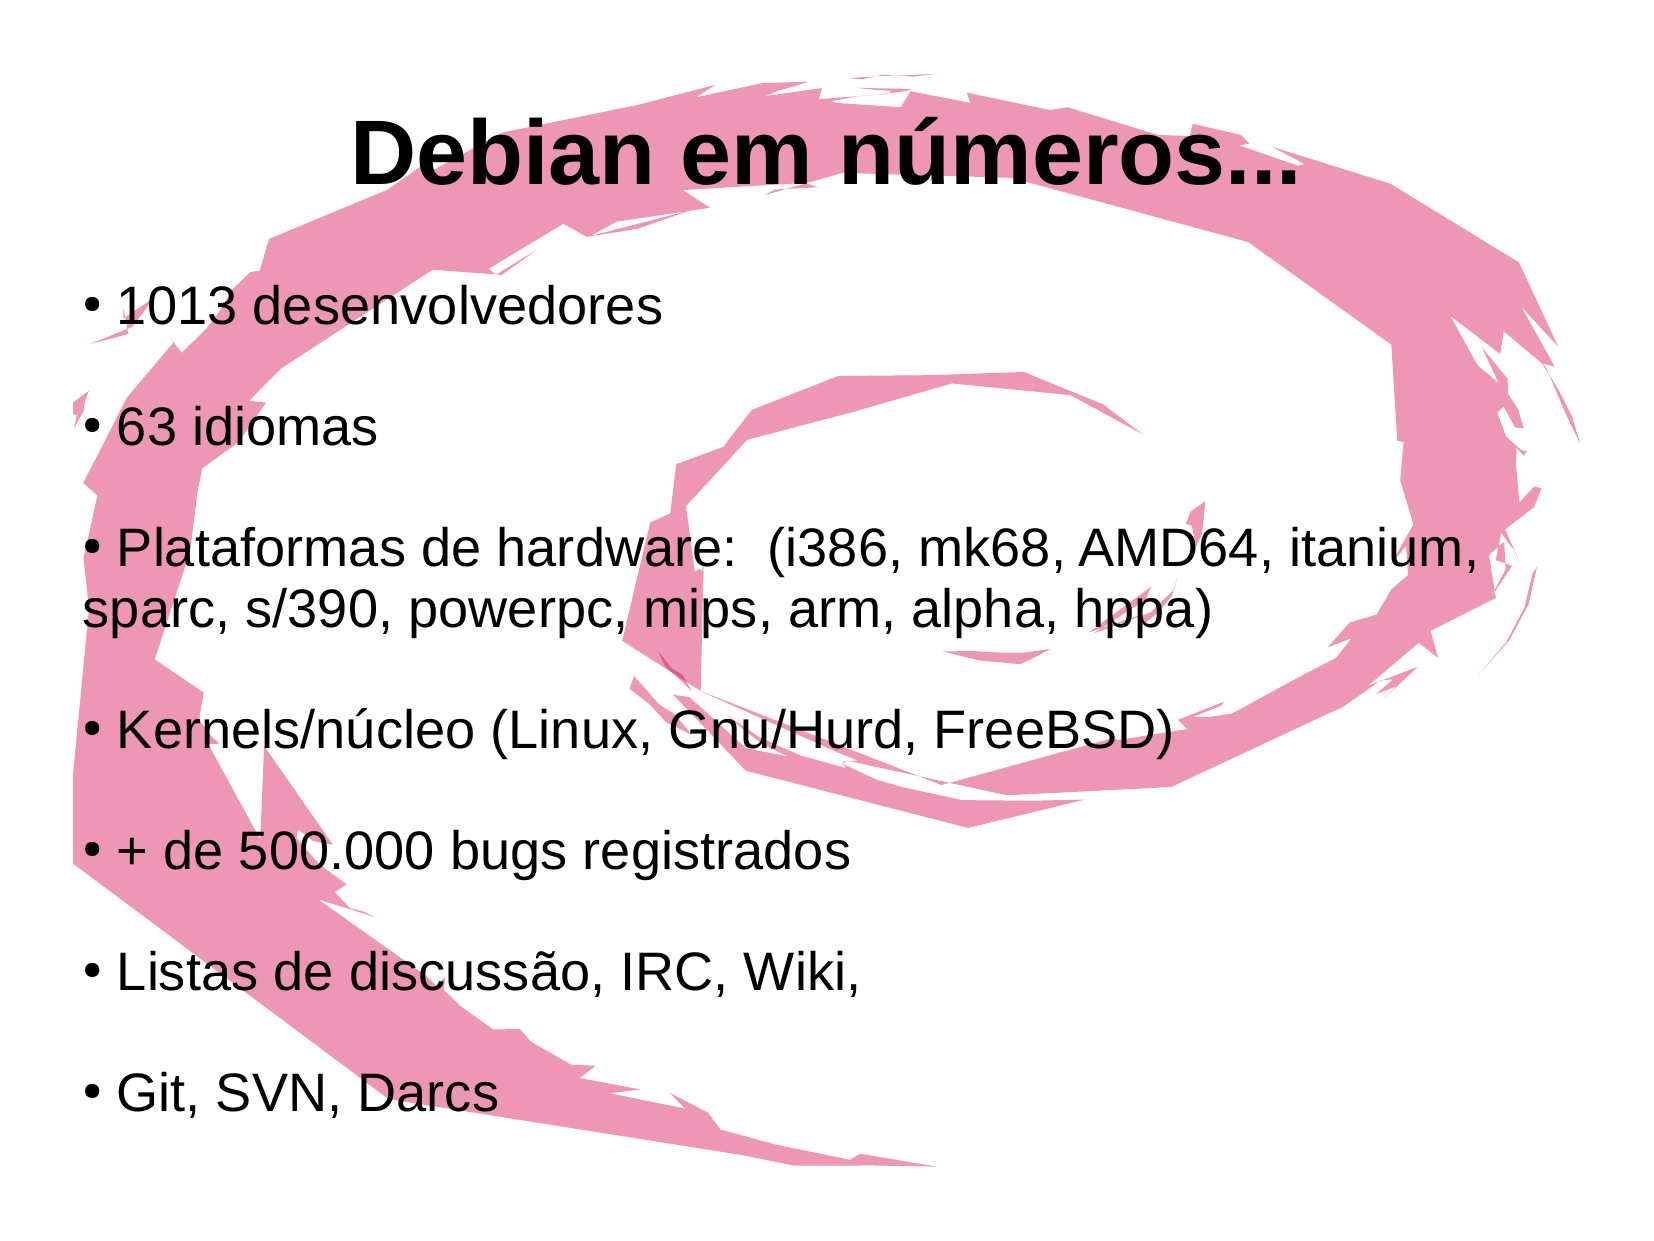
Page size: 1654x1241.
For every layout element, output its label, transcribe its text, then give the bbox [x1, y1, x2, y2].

title Debian em números... [82, 56, 1571, 250]
subtitle 1013 desenvolvedores 63 idiomas Plataformas de hardware: (i386, mk68, AMD64, itanium, sparc, s/390, powerpc, mips, arm, alpha, hppa) Kernels/núcleo (Linux, Gnu/Hurd, FreeBSD) + de 500.000 bugs registrados Listas de discussão, IRC, Wiki, Git, SVN, Darcs [82, 275, 1571, 1124]
